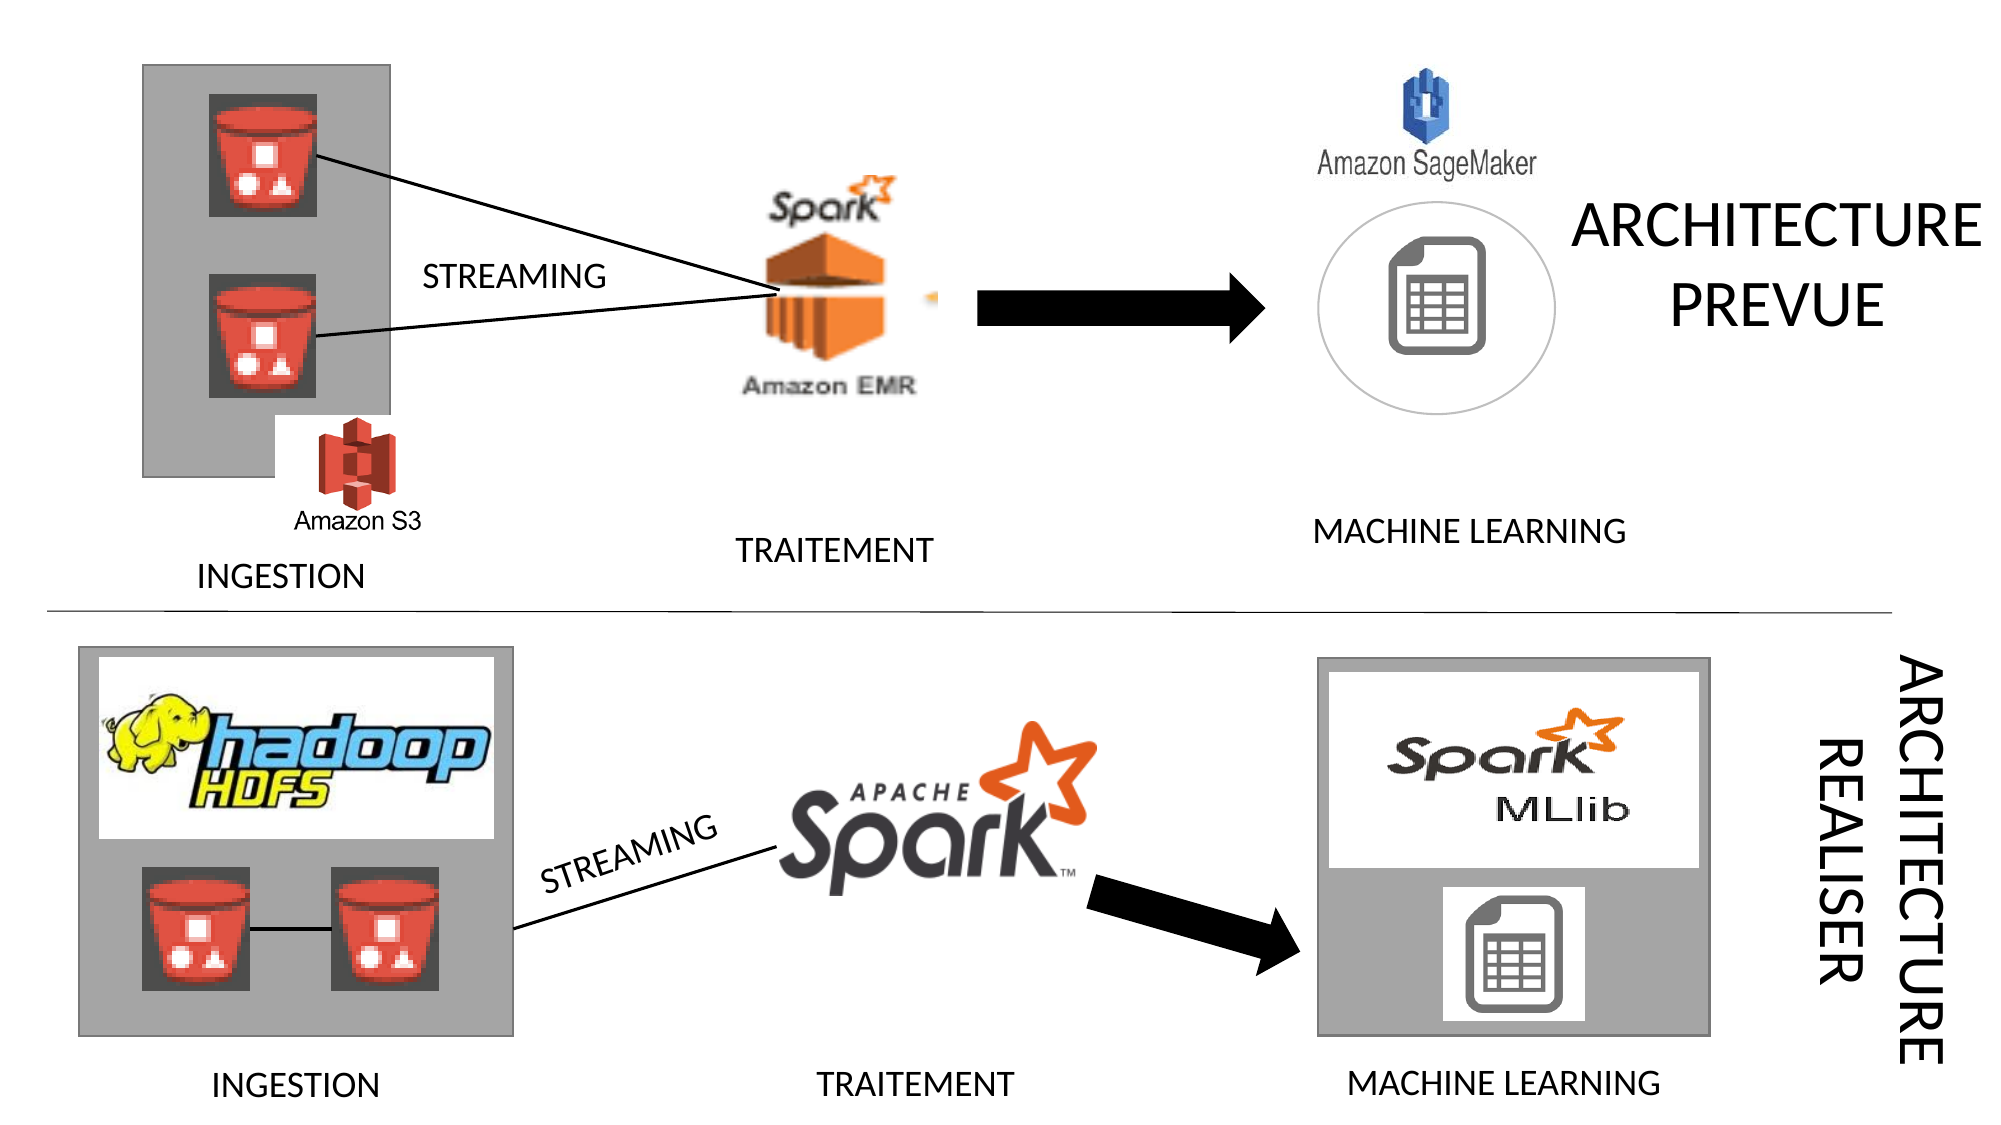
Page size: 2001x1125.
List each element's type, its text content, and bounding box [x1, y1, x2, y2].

text_box ARCHITECTURE REALISER [1798, 638, 1975, 1084]
text_box INGESTION [90, 1053, 502, 1114]
text_box TRAITEMENT [710, 1051, 1122, 1113]
text_box [1087, 875, 1299, 975]
picture [1366, 228, 1508, 363]
text_box [978, 274, 1265, 342]
picture [142, 867, 250, 991]
picture [1329, 672, 1699, 868]
picture [275, 415, 439, 539]
picture [209, 94, 317, 217]
picture [1279, 46, 1571, 204]
picture [731, 175, 938, 416]
picture [99, 657, 494, 839]
text_box TRAITEMENT [629, 517, 1041, 578]
text_box STREAMING [474, 773, 782, 930]
text_box ARCHITECTURE PREVUE [1555, 172, 2000, 349]
text_box STREAMING [362, 243, 667, 305]
text_box [143, 65, 390, 477]
picture [1443, 887, 1585, 1021]
text_box [1318, 658, 1710, 1036]
text_box INGESTION [75, 543, 487, 604]
text_box [79, 647, 513, 1036]
picture [331, 867, 439, 991]
picture [779, 721, 1097, 896]
text_box MACHINE LEARNING [1264, 498, 1676, 560]
text_box MACHINE LEARNING [1298, 1050, 1710, 1112]
picture [209, 274, 316, 398]
